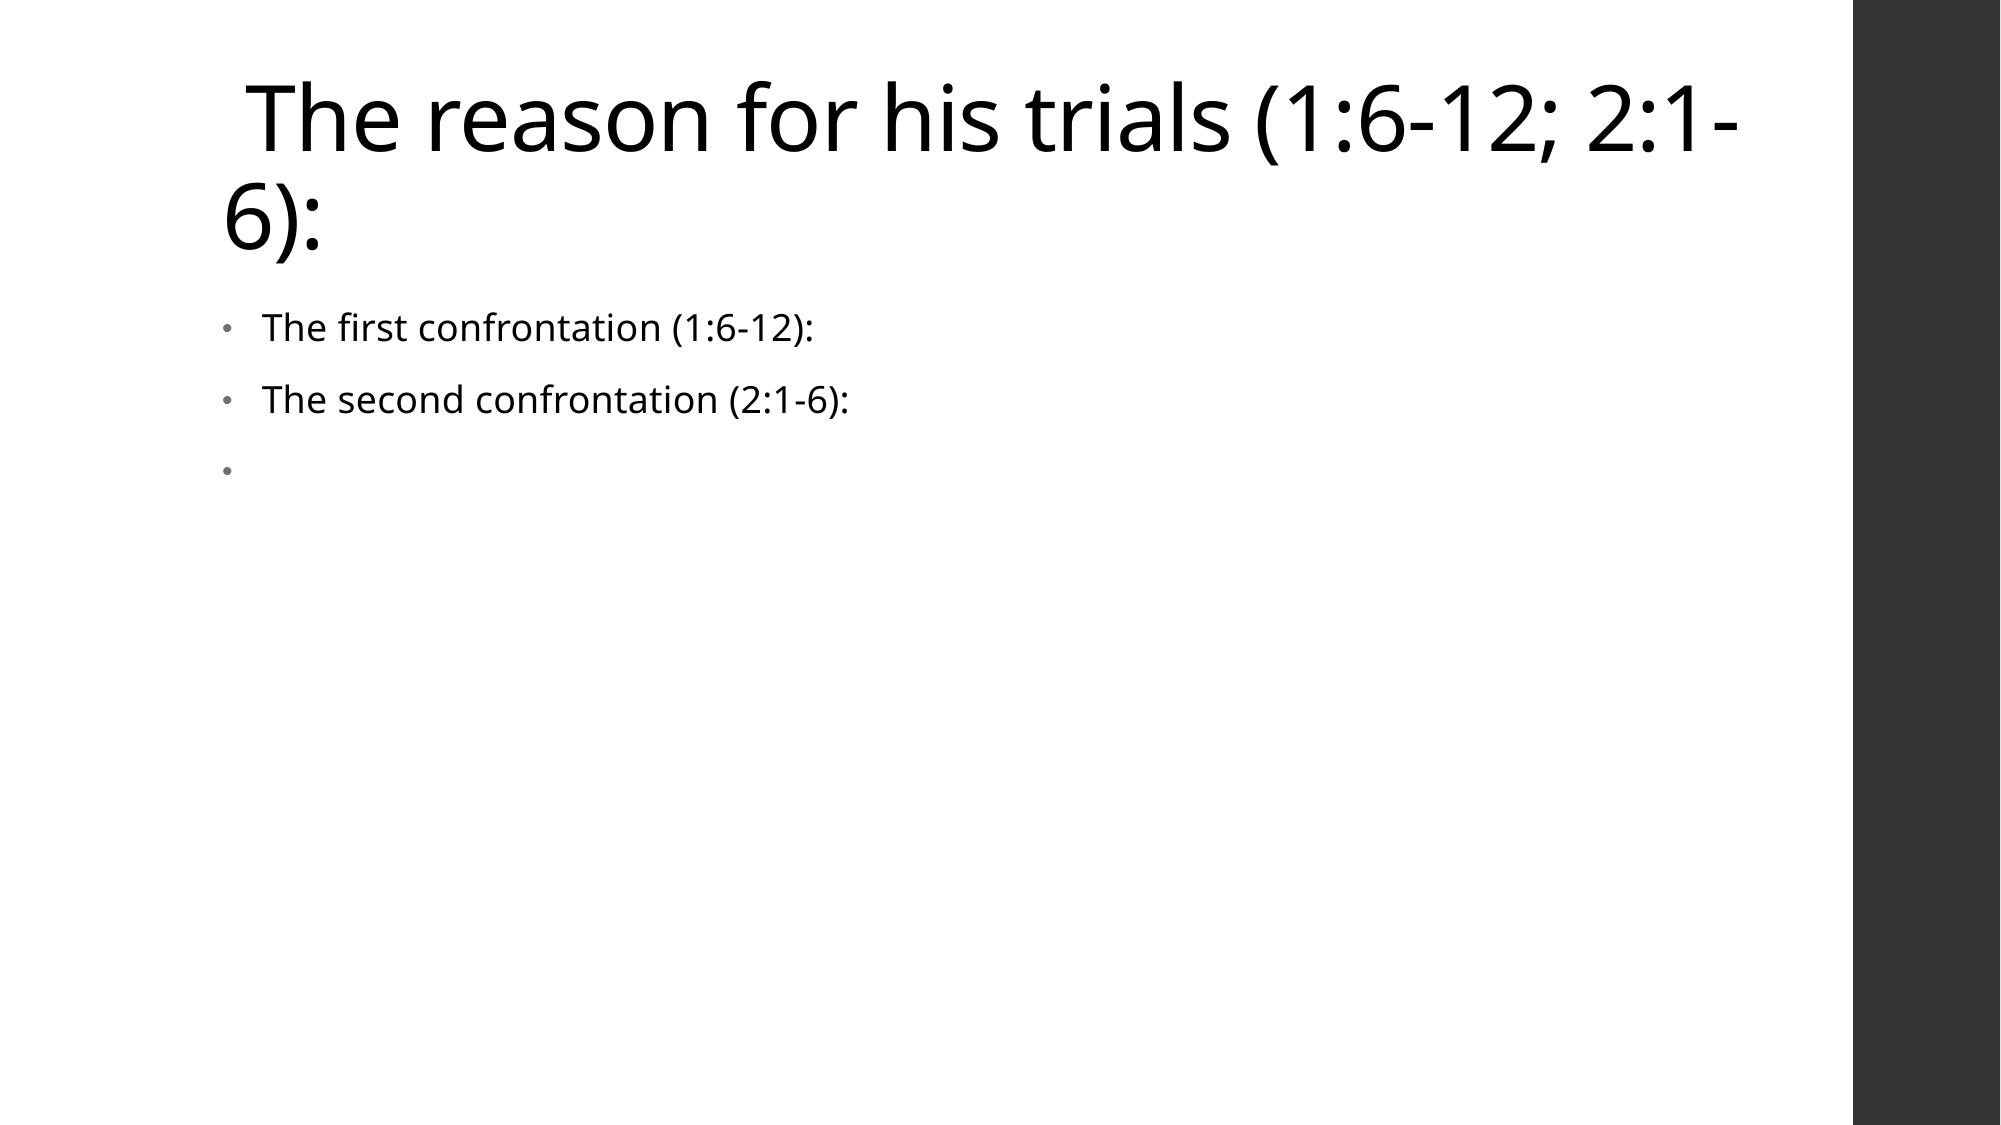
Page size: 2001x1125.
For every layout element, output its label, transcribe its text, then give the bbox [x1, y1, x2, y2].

title The reason for his trials (1:6-12; 2:1-6): [206, 60, 1797, 278]
list The first confrontation (1:6-12): The second confrontation (2:1-6): [206, 299, 1617, 1014]
